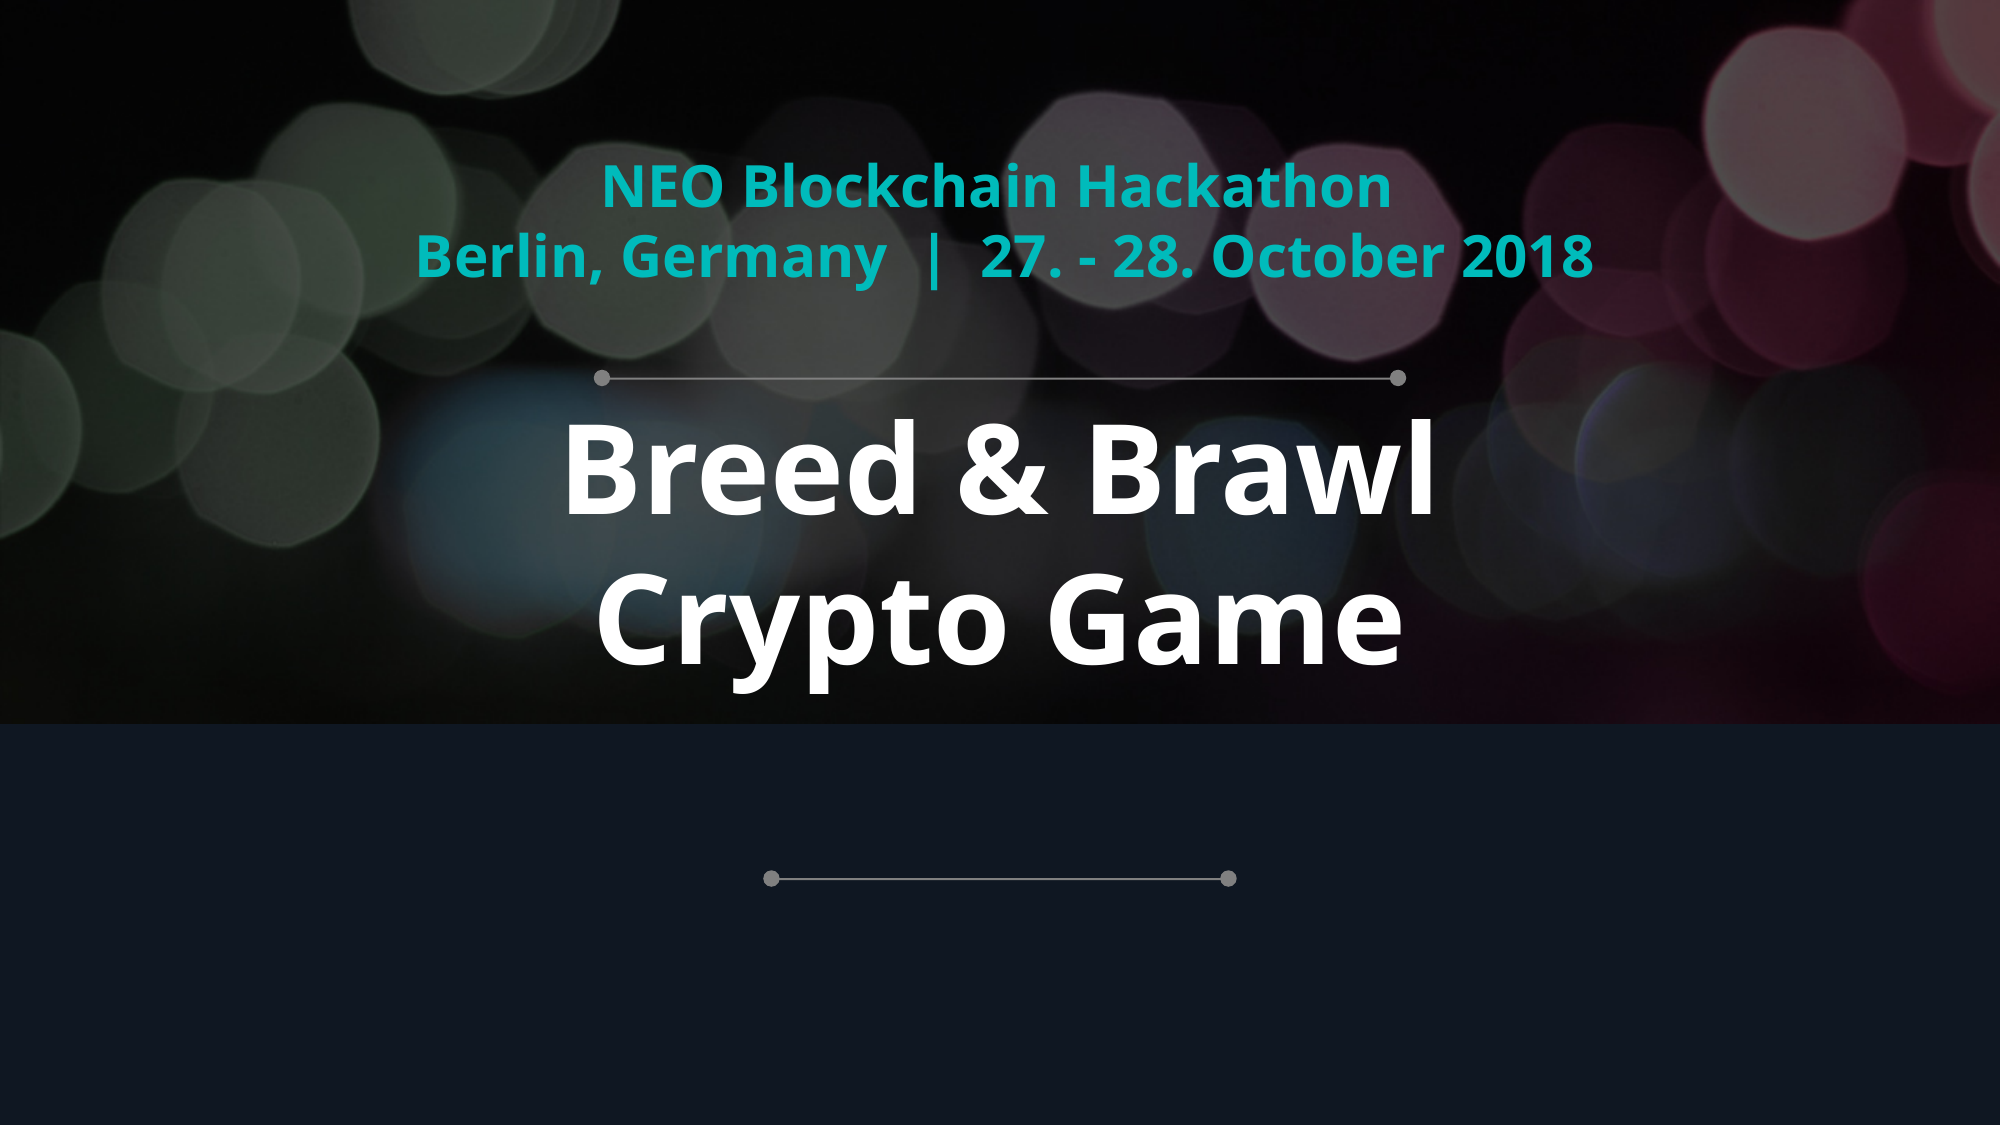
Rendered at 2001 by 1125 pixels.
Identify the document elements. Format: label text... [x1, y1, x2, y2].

title Breed & Brawl Crypto Game [249, 404, 1750, 697]
subtitle NEO Blockchain Hackathon Berlin, Germany | 27. - 28. October 2018 [255, 149, 1755, 225]
picture [0, 0, 2000, 724]
